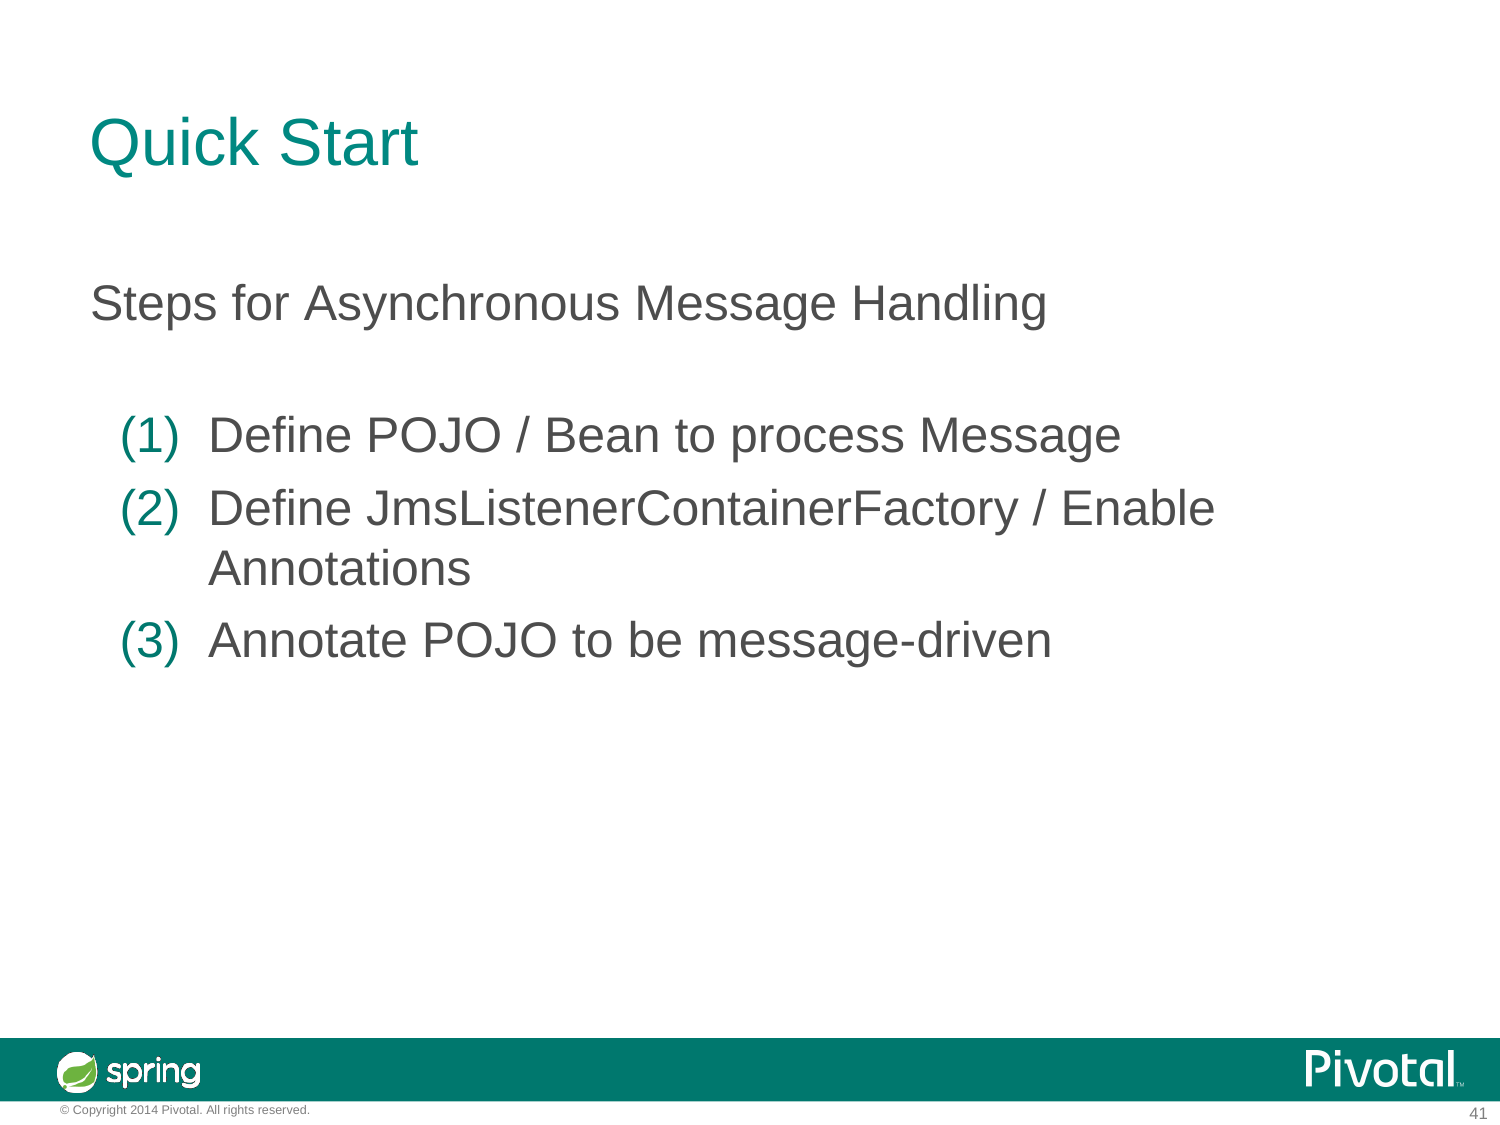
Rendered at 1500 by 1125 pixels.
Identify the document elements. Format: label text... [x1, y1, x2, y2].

list Steps for Asynchronous Message Handling Define POJO / Bean to process Message Define JmsListenerContainerFactory / Enable Annotations Annotate POJO to be message-driven [75, 262, 1456, 1005]
picture [1306, 1050, 1464, 1087]
title Quick Start [75, 91, 1426, 187]
picture [32, 1041, 210, 1103]
